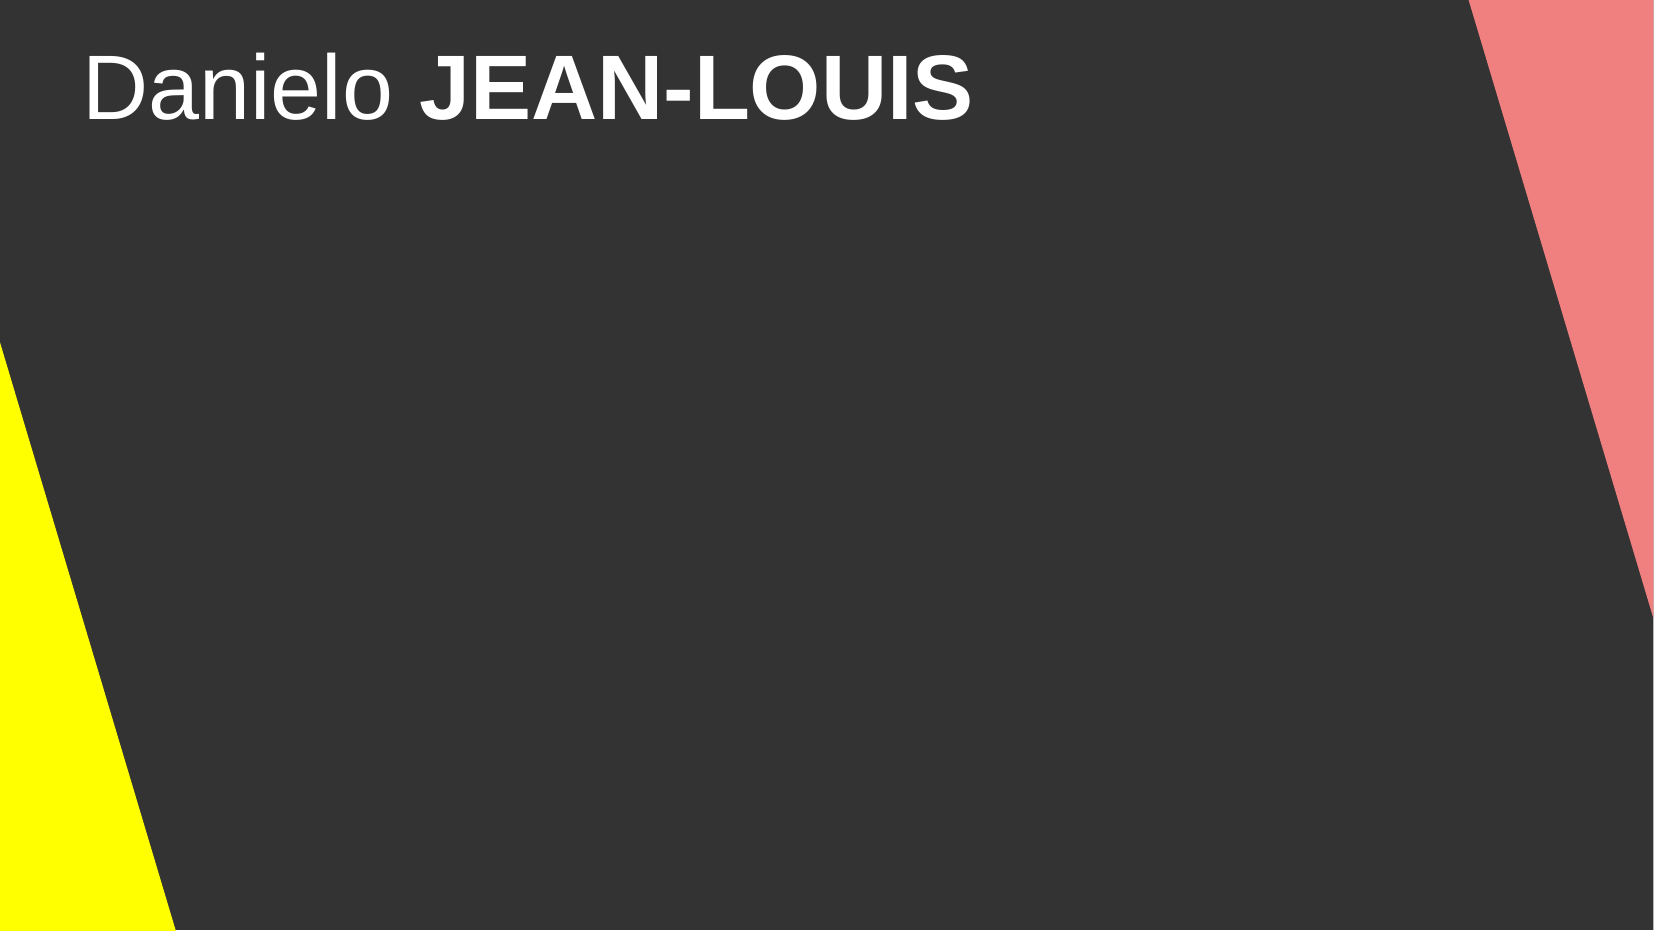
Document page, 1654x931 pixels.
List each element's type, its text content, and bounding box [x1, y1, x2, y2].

text_box [1468, 0, 1654, 621]
subtitle Danielo JEAN-LOUIS [82, 36, 1571, 758]
text_box [0, 342, 176, 931]
